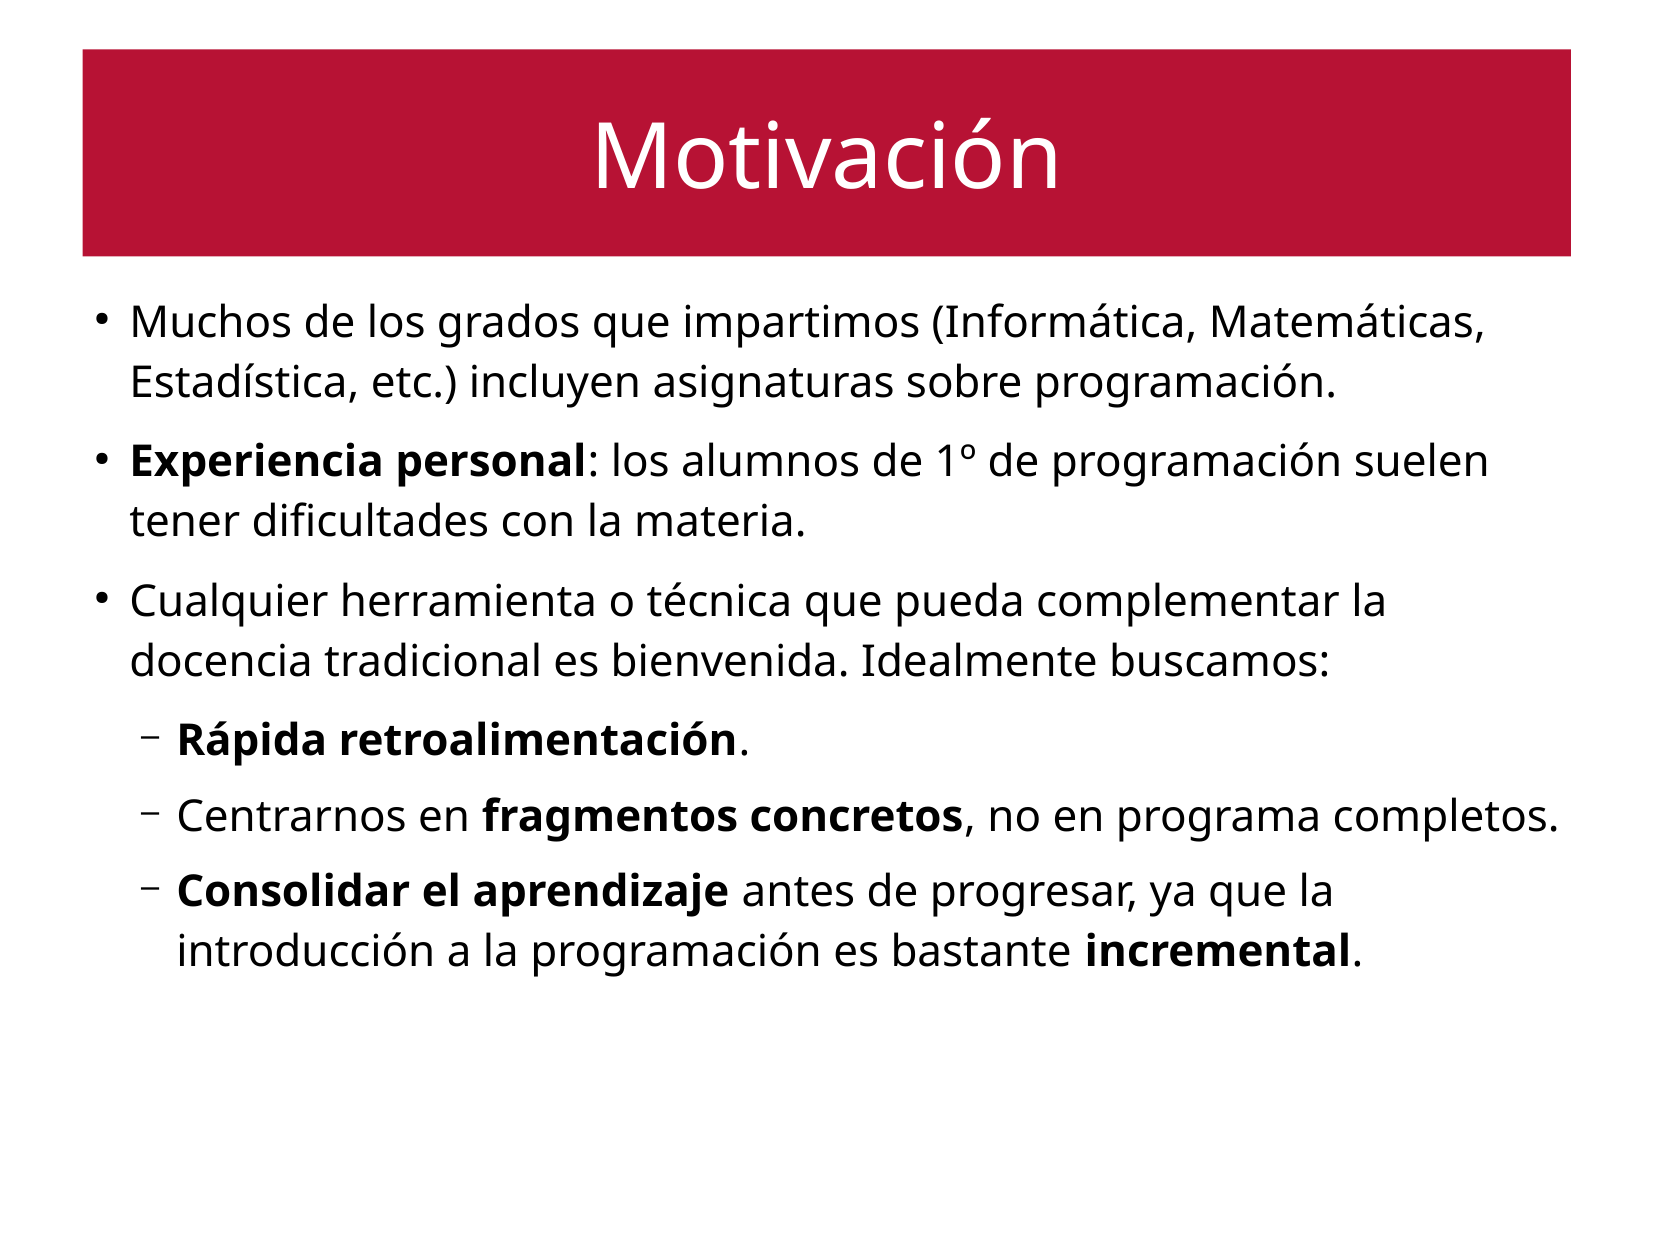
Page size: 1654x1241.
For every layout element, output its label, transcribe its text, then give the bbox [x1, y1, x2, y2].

list Muchos de los grados que impartimos (Informática, Matemáticas, Estadística, etc.) incluyen asignaturas sobre programación. Experiencia personal: los alumnos de 1º de programación suelen tener dificultades con la materia. Cualquier herramienta o técnica que pueda complementar la docencia tradicional es bienvenida. Idealmente buscamos: Rápida retroalimentación. Centrarnos en fragmentos concretos, no en programa completos. Consolidar el aprendizaje antes de progresar, ya que la introducción a la programación es bastante incremental. [82, 290, 1571, 1010]
title Motivación [82, 49, 1571, 257]
